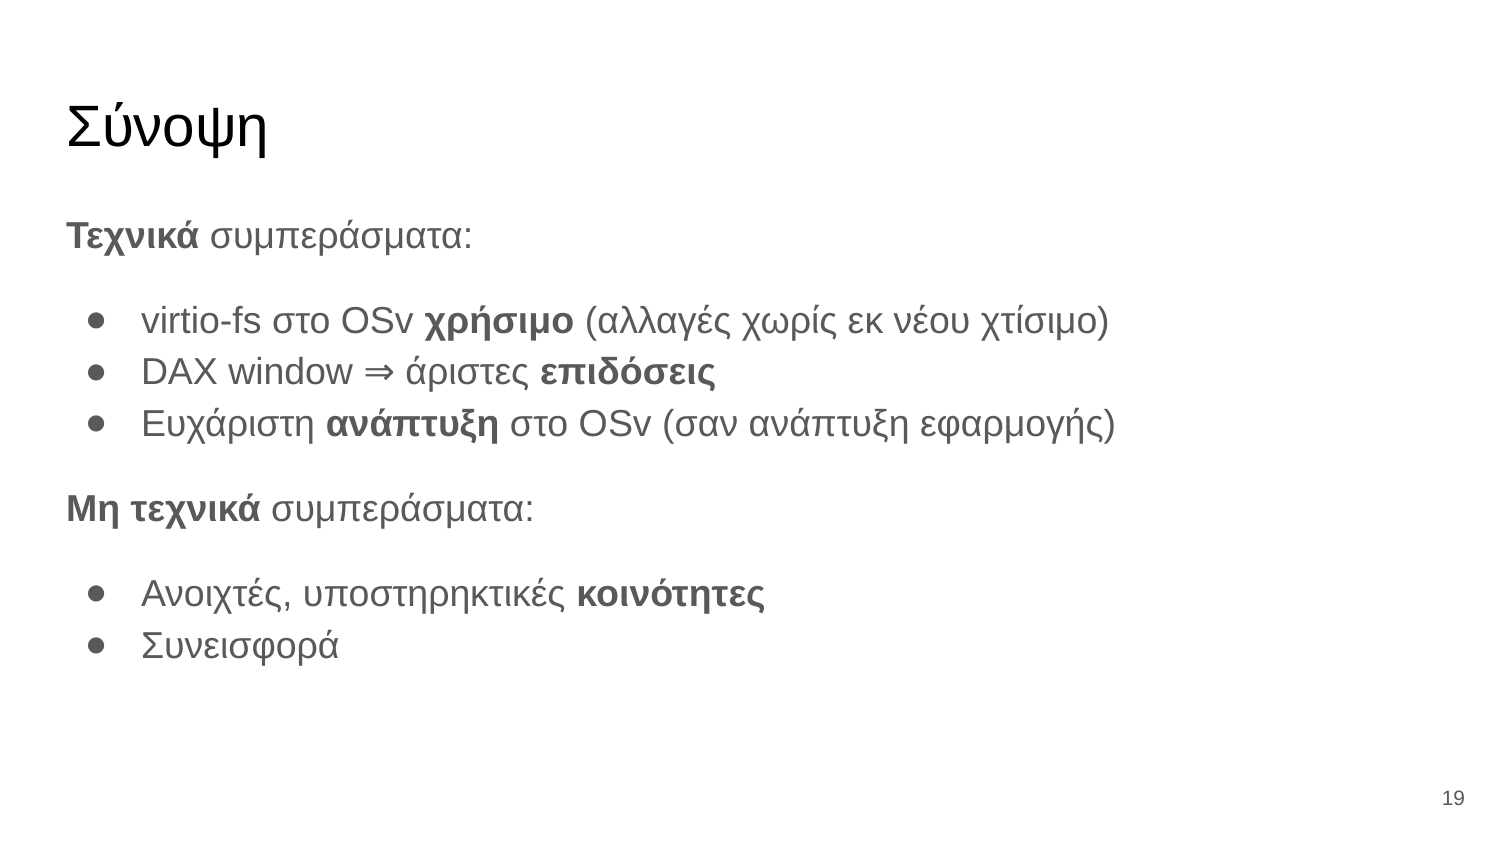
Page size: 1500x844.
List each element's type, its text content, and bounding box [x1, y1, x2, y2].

slide_number <number> [1389, 764, 1480, 830]
list Τεχνικά συμπεράσματα: virtio-fs στο OSv χρήσιμο (αλλαγές χωρίς εκ νέου χτίσιμο) DAX window ⇒ άριστες επιδόσεις Ευχάριστη ανάπτυξη στο OSv (σαν ανάπτυξη εφαρμογής) Μη τεχνικά συμπεράσματα: Ανοιχτές, υποστηρηκτικές κοινότητες Συνεισφορά [51, 189, 1449, 750]
title Σύνοψη [51, 72, 1449, 167]
